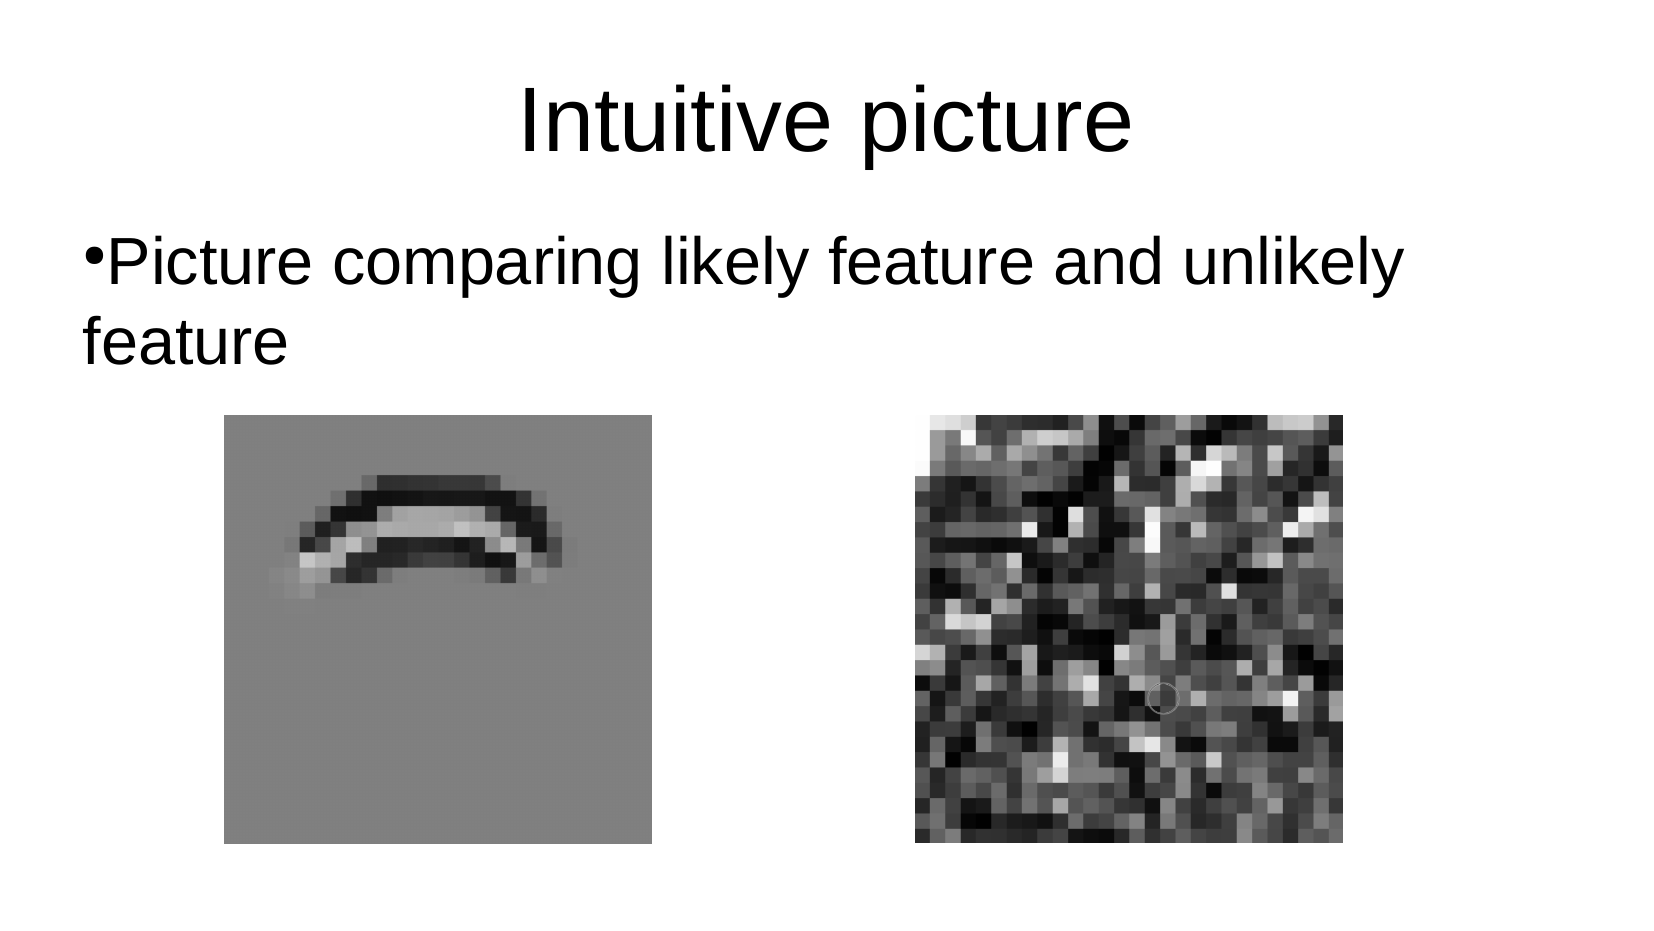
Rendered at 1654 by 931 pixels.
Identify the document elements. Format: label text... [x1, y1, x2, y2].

title Intuitive picture [82, 37, 1571, 193]
picture [224, 415, 652, 845]
list Picture comparing likely feature and unlikely feature [82, 217, 1571, 758]
picture [915, 415, 1343, 843]
